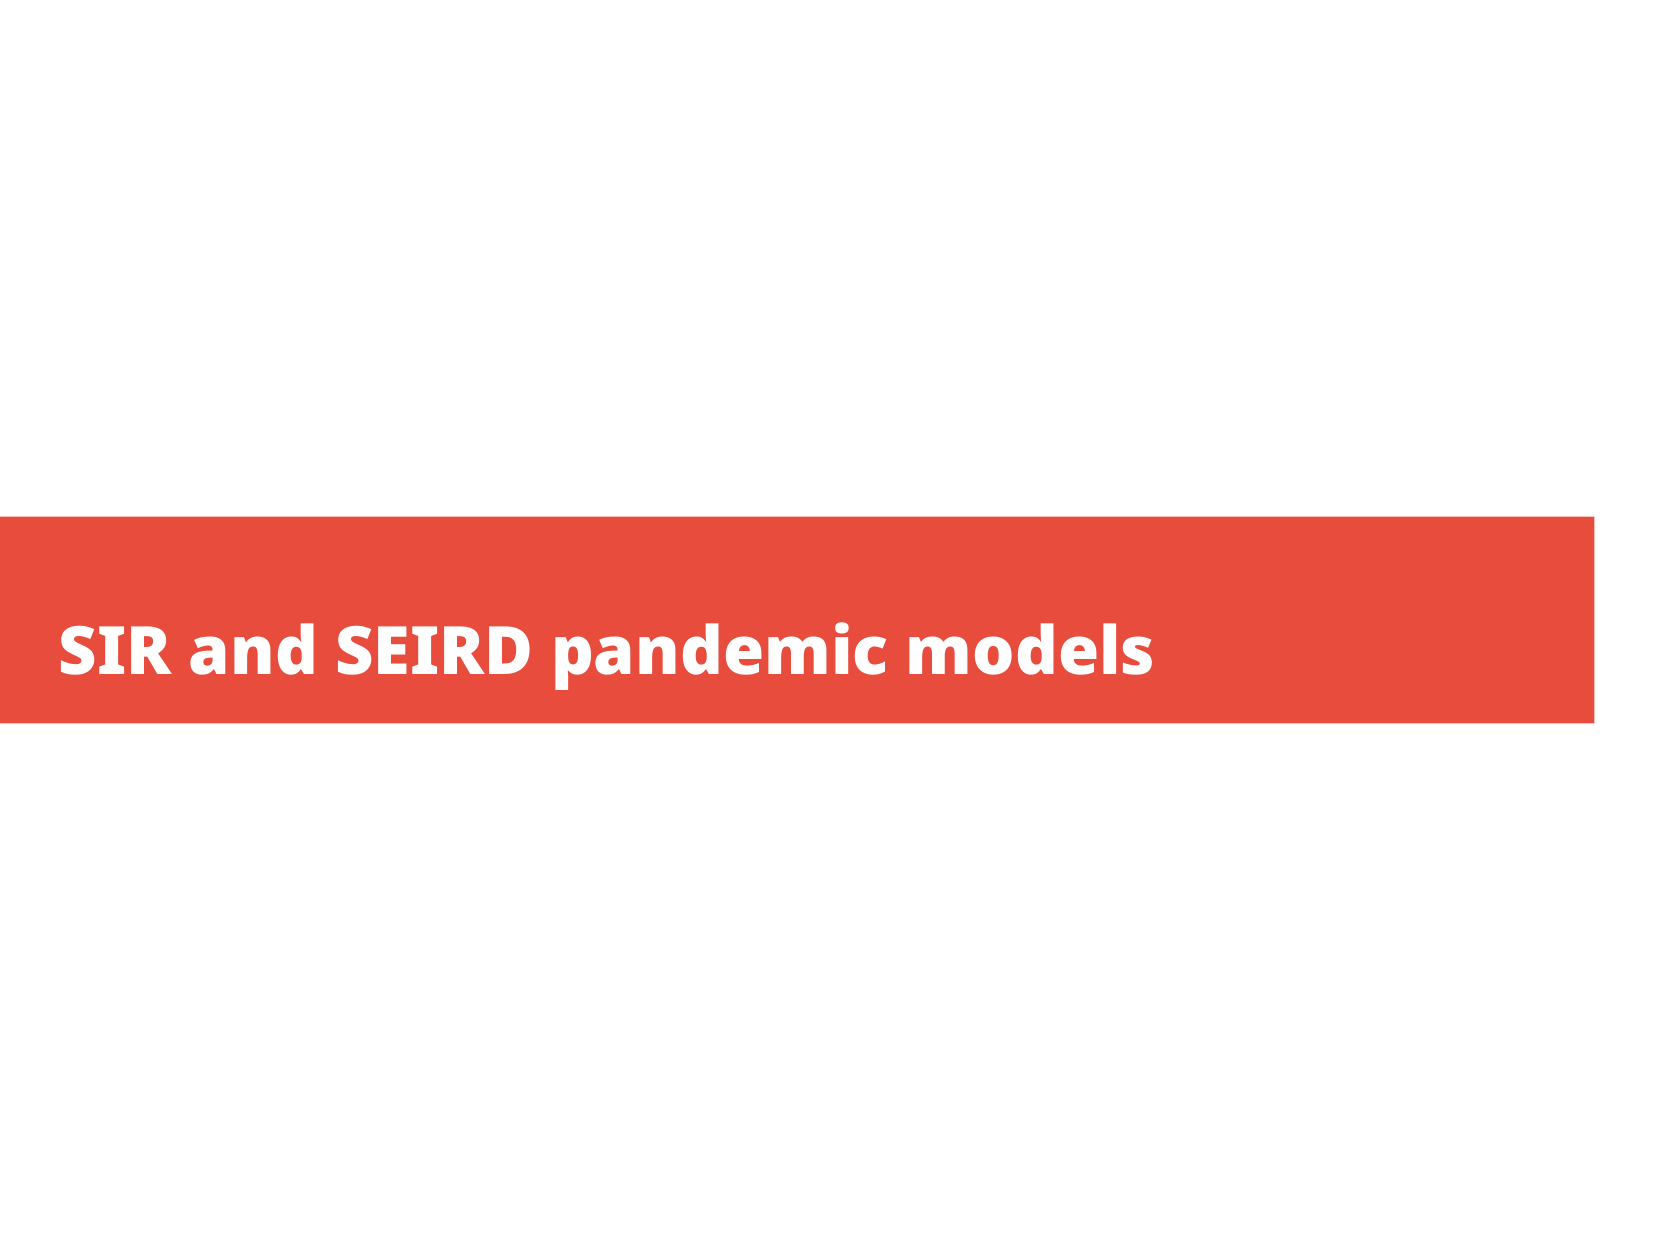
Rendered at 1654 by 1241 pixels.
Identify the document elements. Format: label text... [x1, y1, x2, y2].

title SIR and SEIRD pandemic models [59, 546, 1595, 694]
